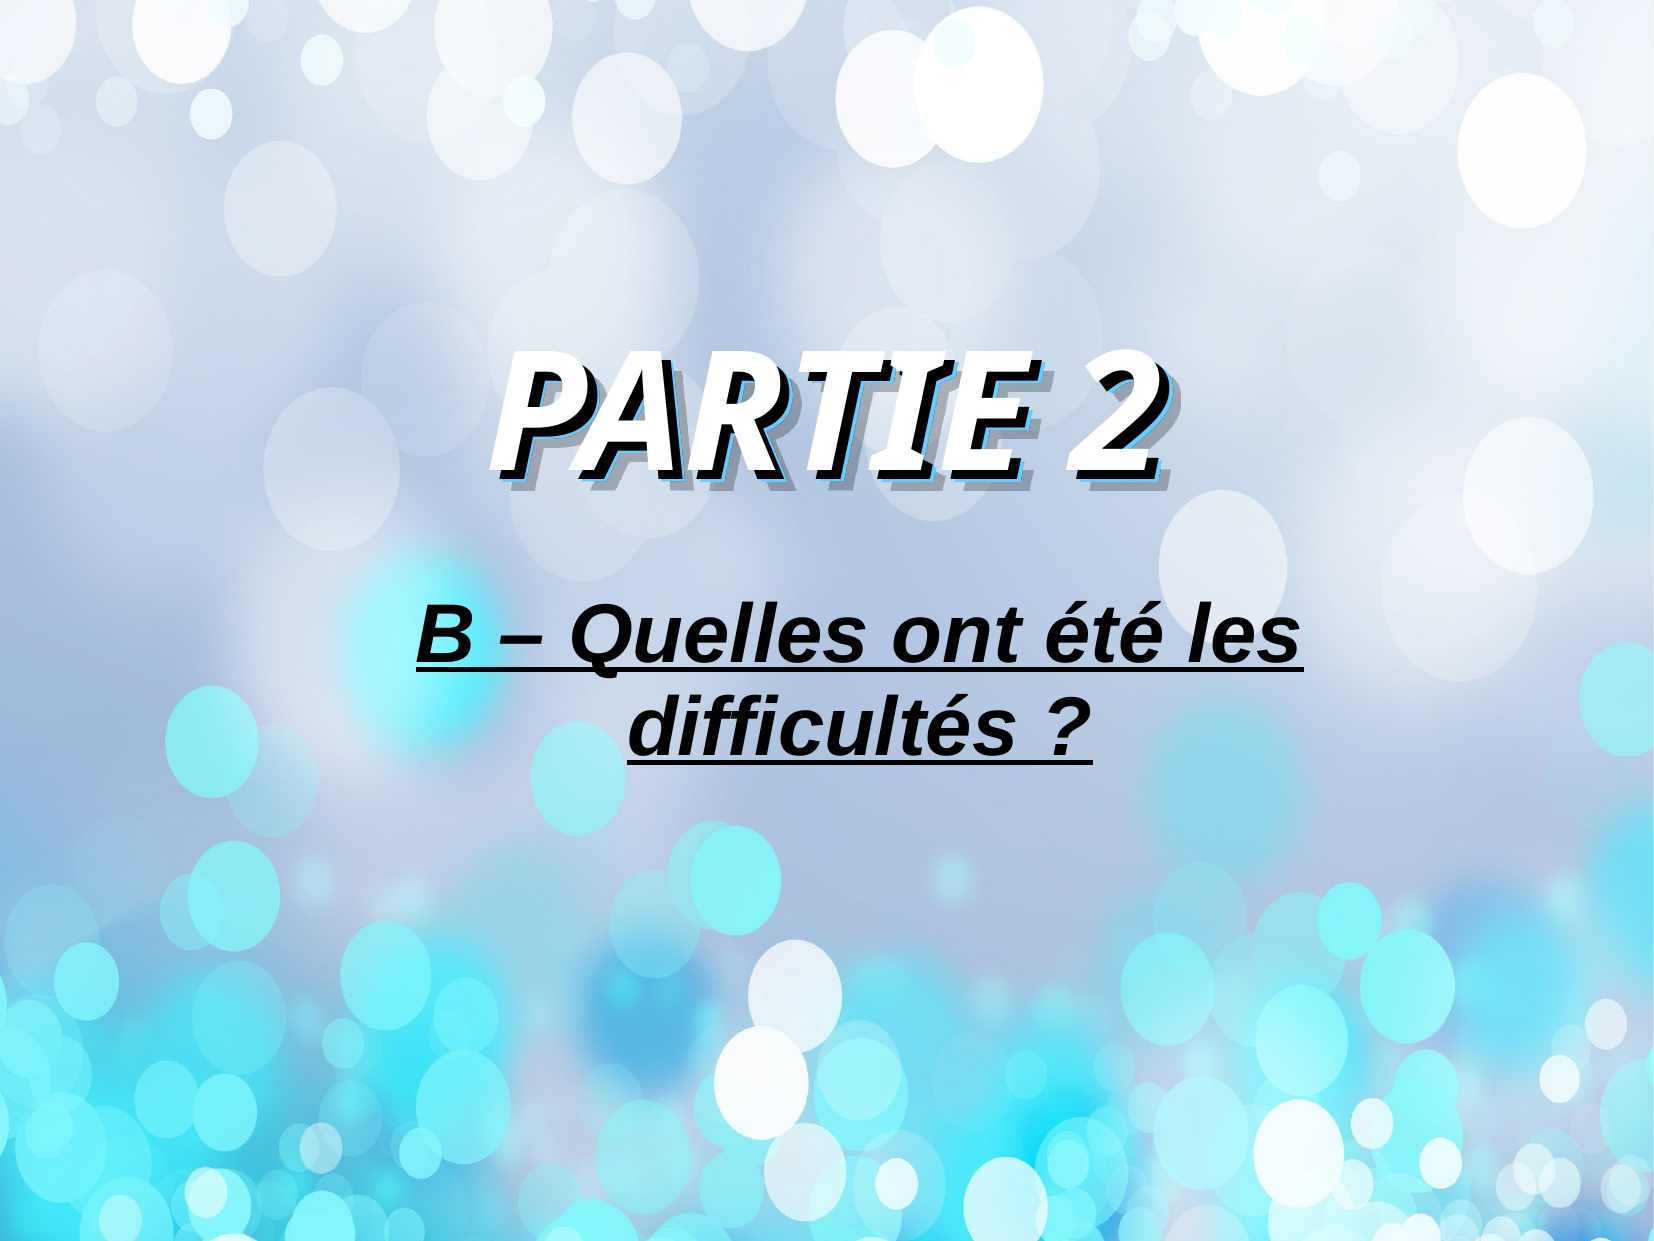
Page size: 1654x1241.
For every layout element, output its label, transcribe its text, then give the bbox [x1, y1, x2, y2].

text_box B – Quelles ont été les difficultés ? [169, 587, 1480, 774]
text_box PARTIE 2 [480, 305, 1169, 506]
picture [0, 0, 1654, 1241]
